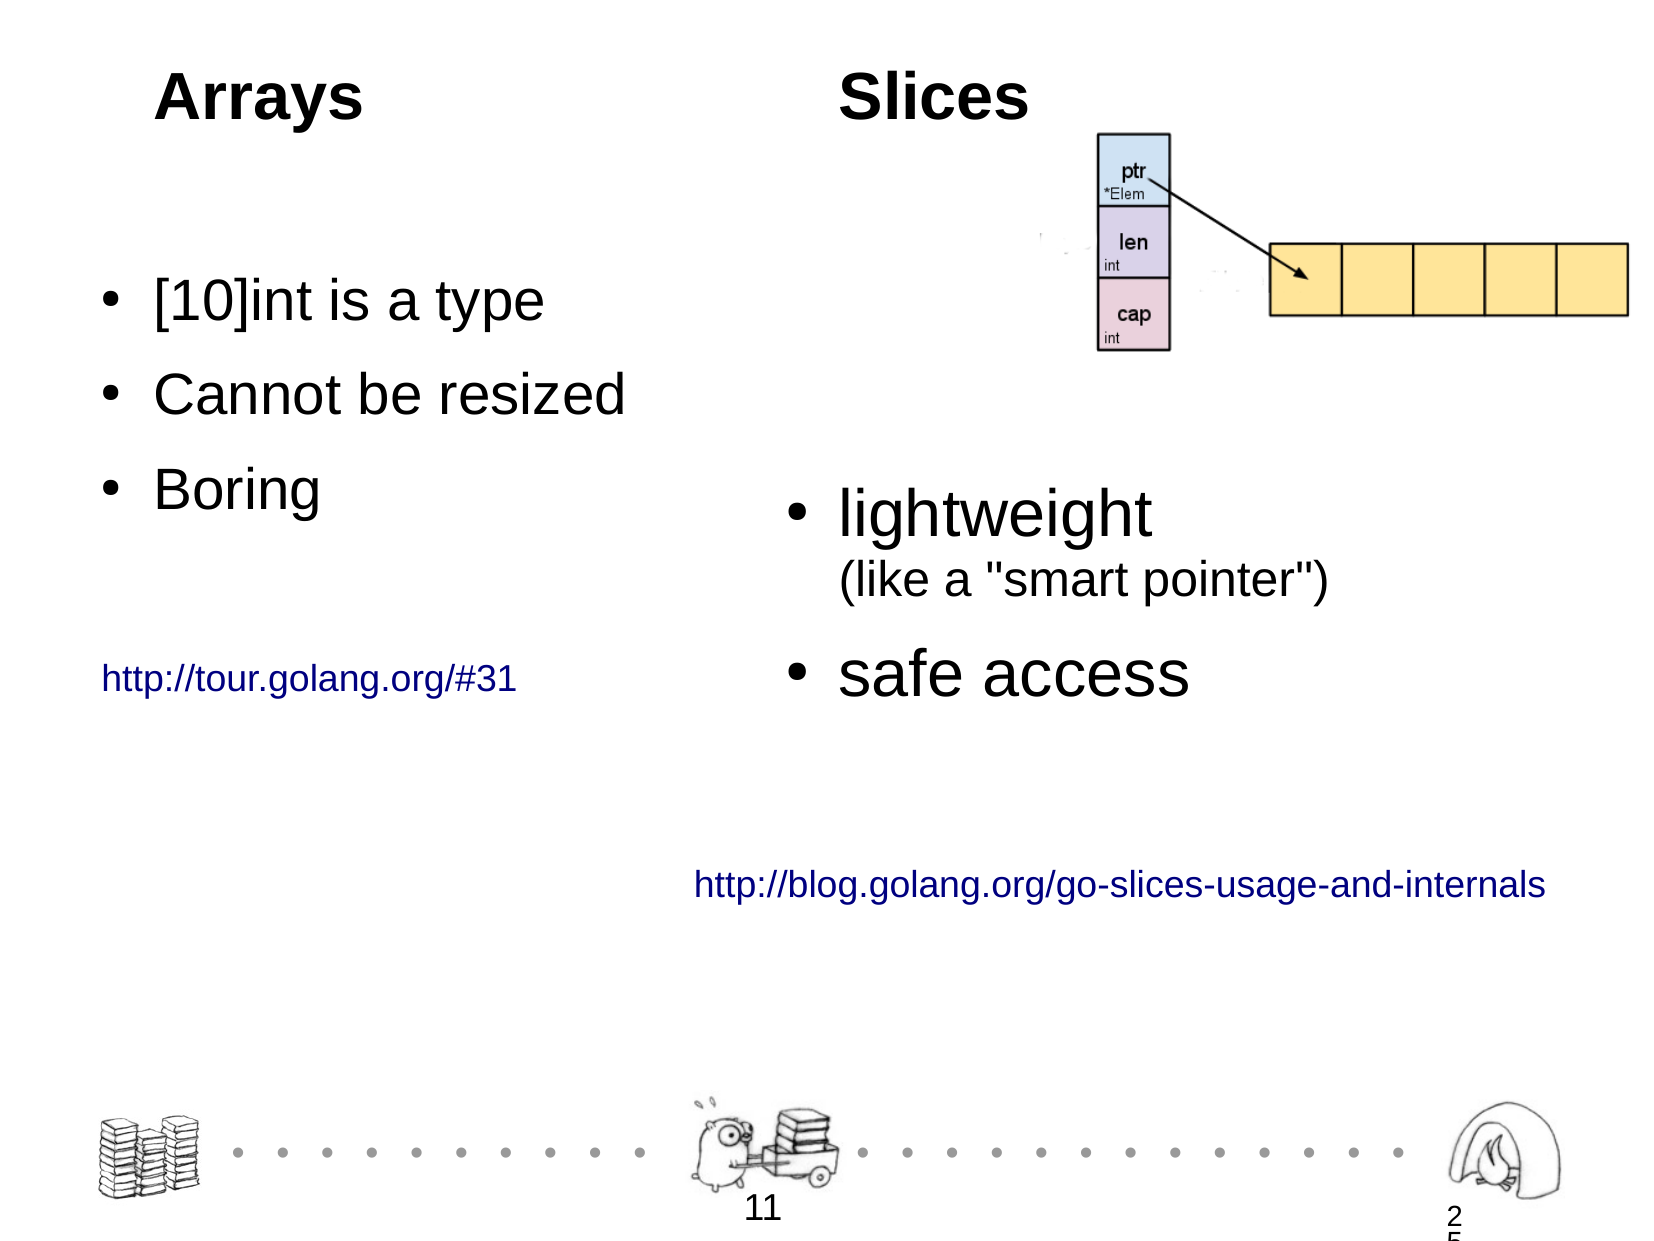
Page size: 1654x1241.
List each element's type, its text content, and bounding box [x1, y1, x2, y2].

list Arrays [10]int is a type Cannot be resized Boring [82, 59, 709, 591]
picture [88, 1092, 207, 1211]
picture [1033, 129, 1636, 355]
picture [679, 1090, 847, 1199]
list Slices lightweight (like a "smart pointer") safe access [767, 59, 1572, 816]
picture [1441, 1092, 1565, 1211]
text_box http://tour.golang.org/#31 [86, 649, 533, 707]
text_box http://blog.golang.org/go-slices-usage-and-internals [679, 856, 1562, 914]
